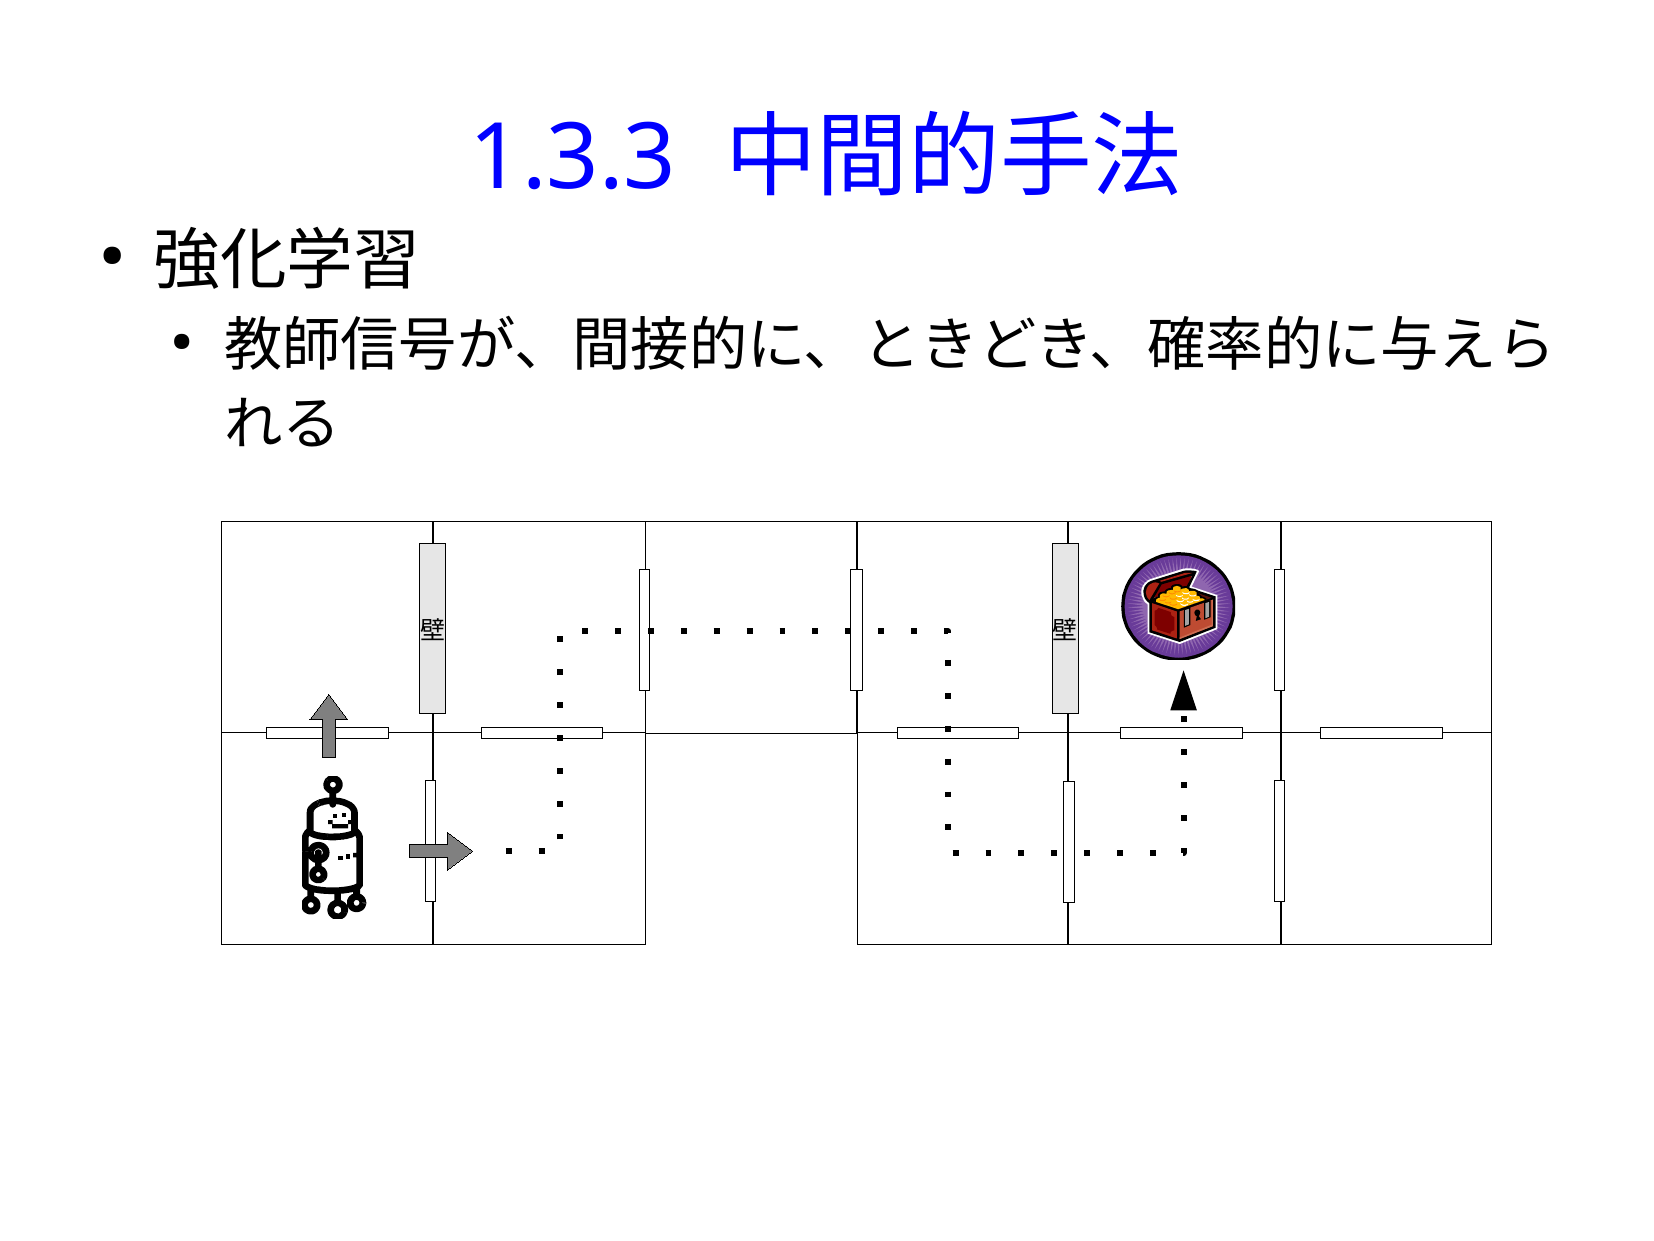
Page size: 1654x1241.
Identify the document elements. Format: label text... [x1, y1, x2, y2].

list 強化学習 教師信号が、間接的に、ときどき、確率的に与えられる [82, 212, 1571, 986]
title 1.3.3 中間的手法 [82, 49, 1571, 212]
